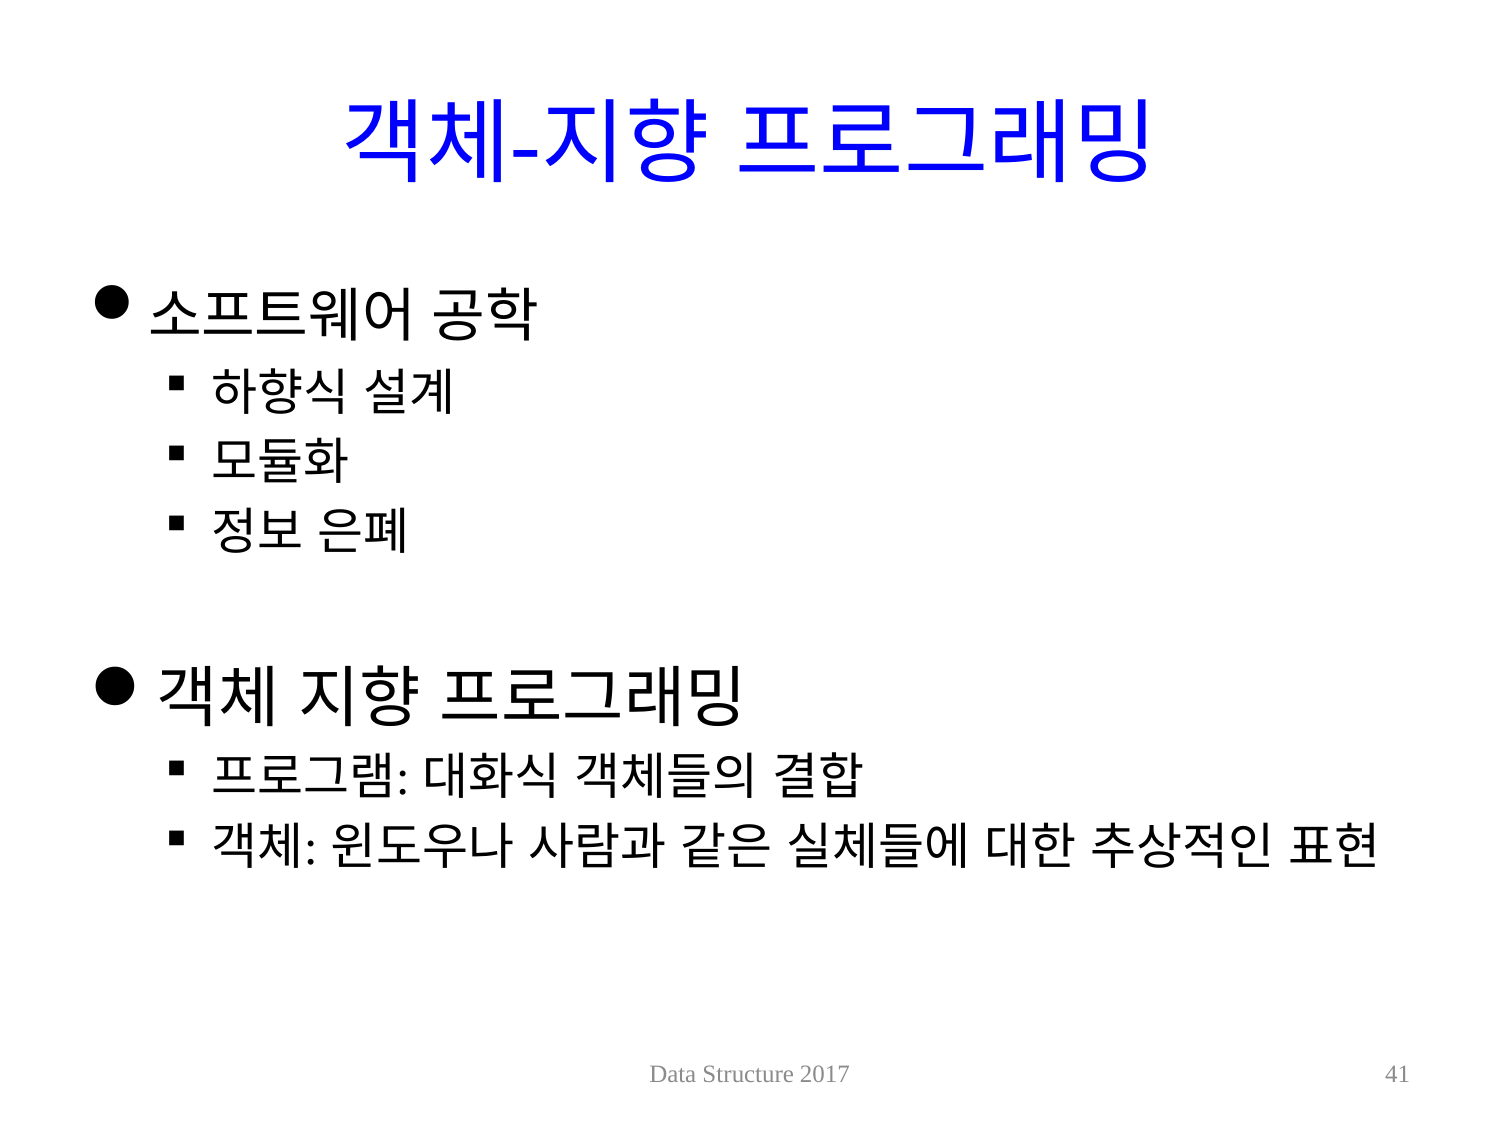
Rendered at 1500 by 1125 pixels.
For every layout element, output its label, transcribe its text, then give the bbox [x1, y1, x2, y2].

title 객체-지향 프로그래밍 [75, 45, 1425, 233]
list 소프트웨어 공학 하향식 설계 모듈화 정보 은폐 객체 지향 프로그래밍 프로그램: 대화식 객체들의 결합 객체: 윈도우나 사람과 같은 실체들에 대한 추상적인 표현 [75, 262, 1425, 1005]
slide_number <숫자> [1074, 1042, 1425, 1103]
footer Data Structure 2017 [512, 1042, 988, 1103]
